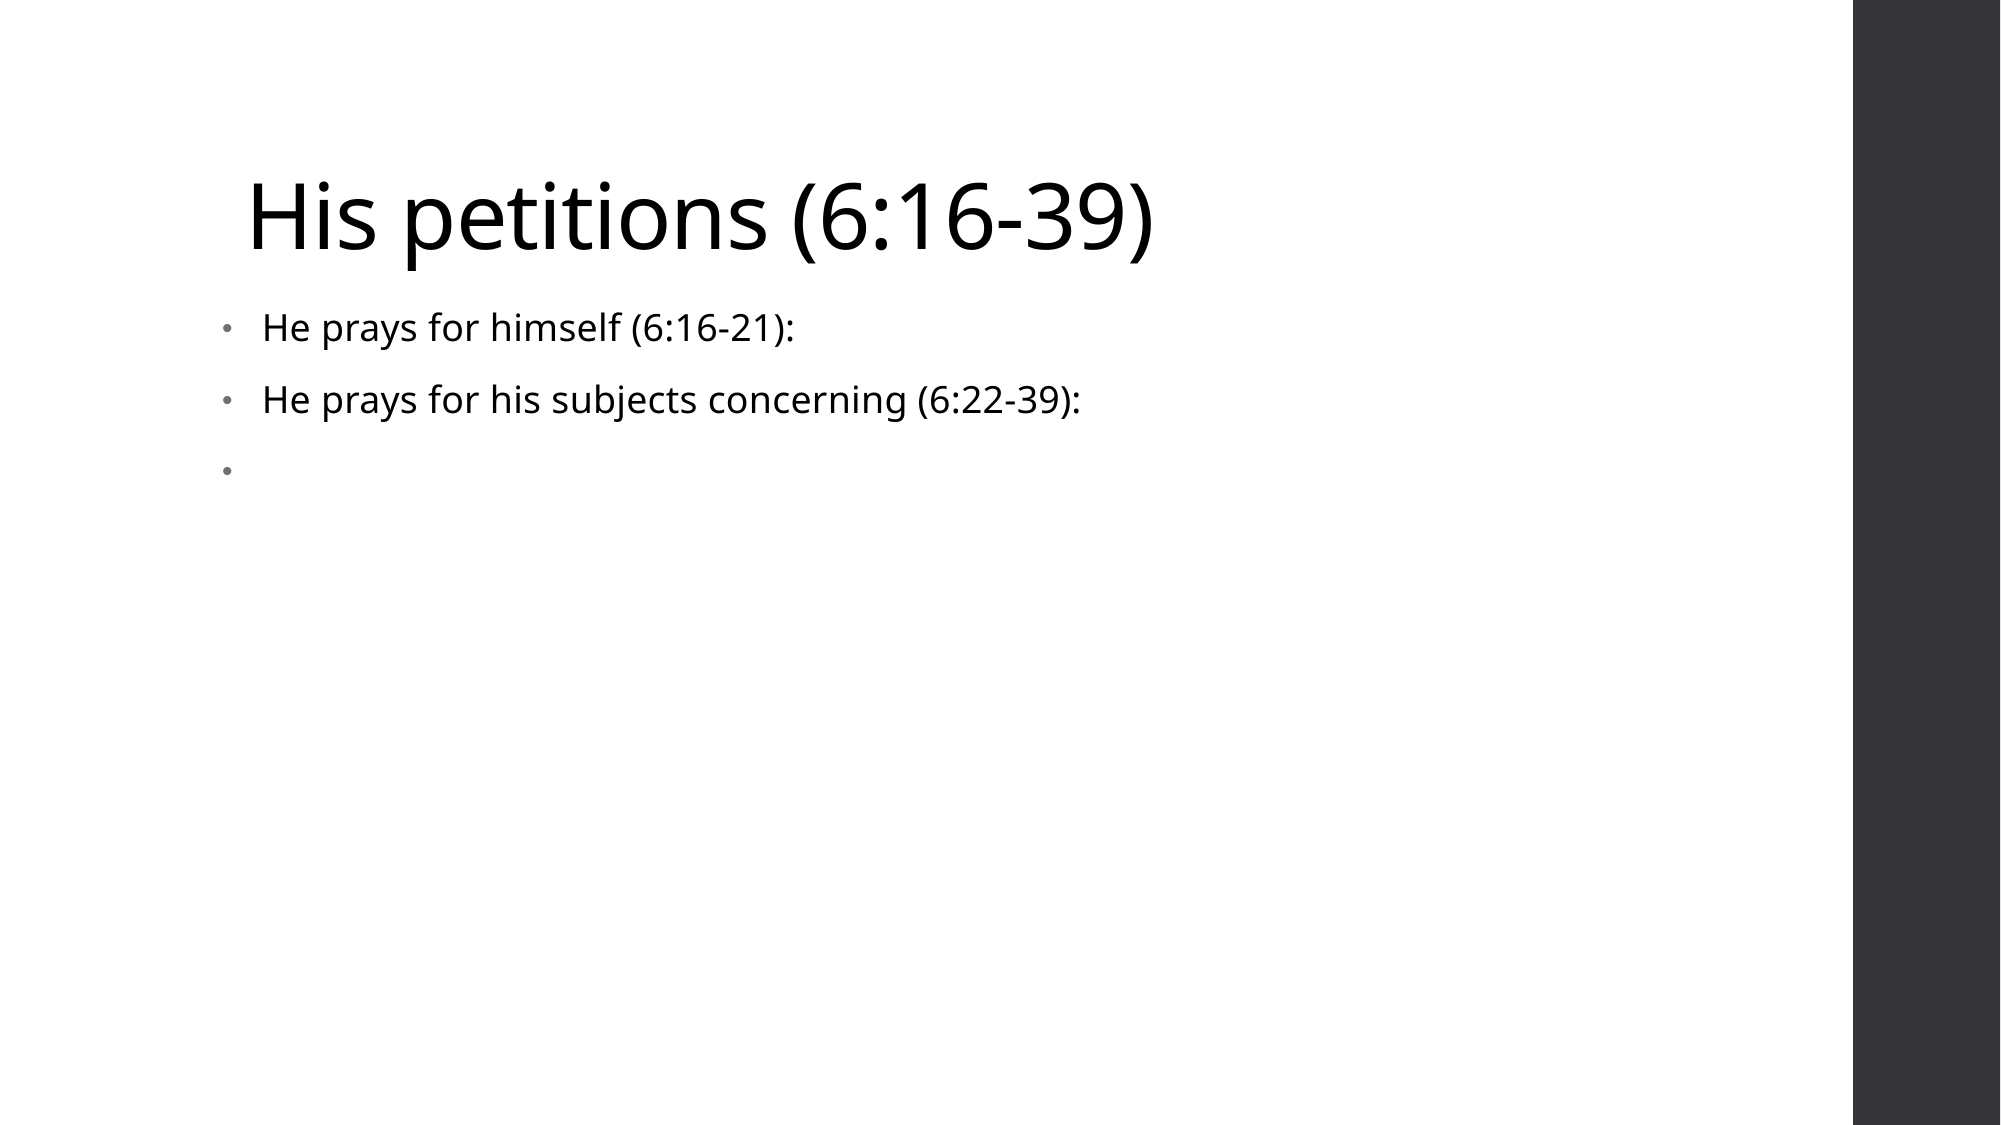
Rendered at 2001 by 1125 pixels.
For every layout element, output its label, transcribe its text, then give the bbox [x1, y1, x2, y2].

title His petitions (6:16-39) [206, 60, 1797, 278]
list He prays for himself (6:16-21): He prays for his subjects concerning (6:22-39): [206, 299, 1617, 1014]
